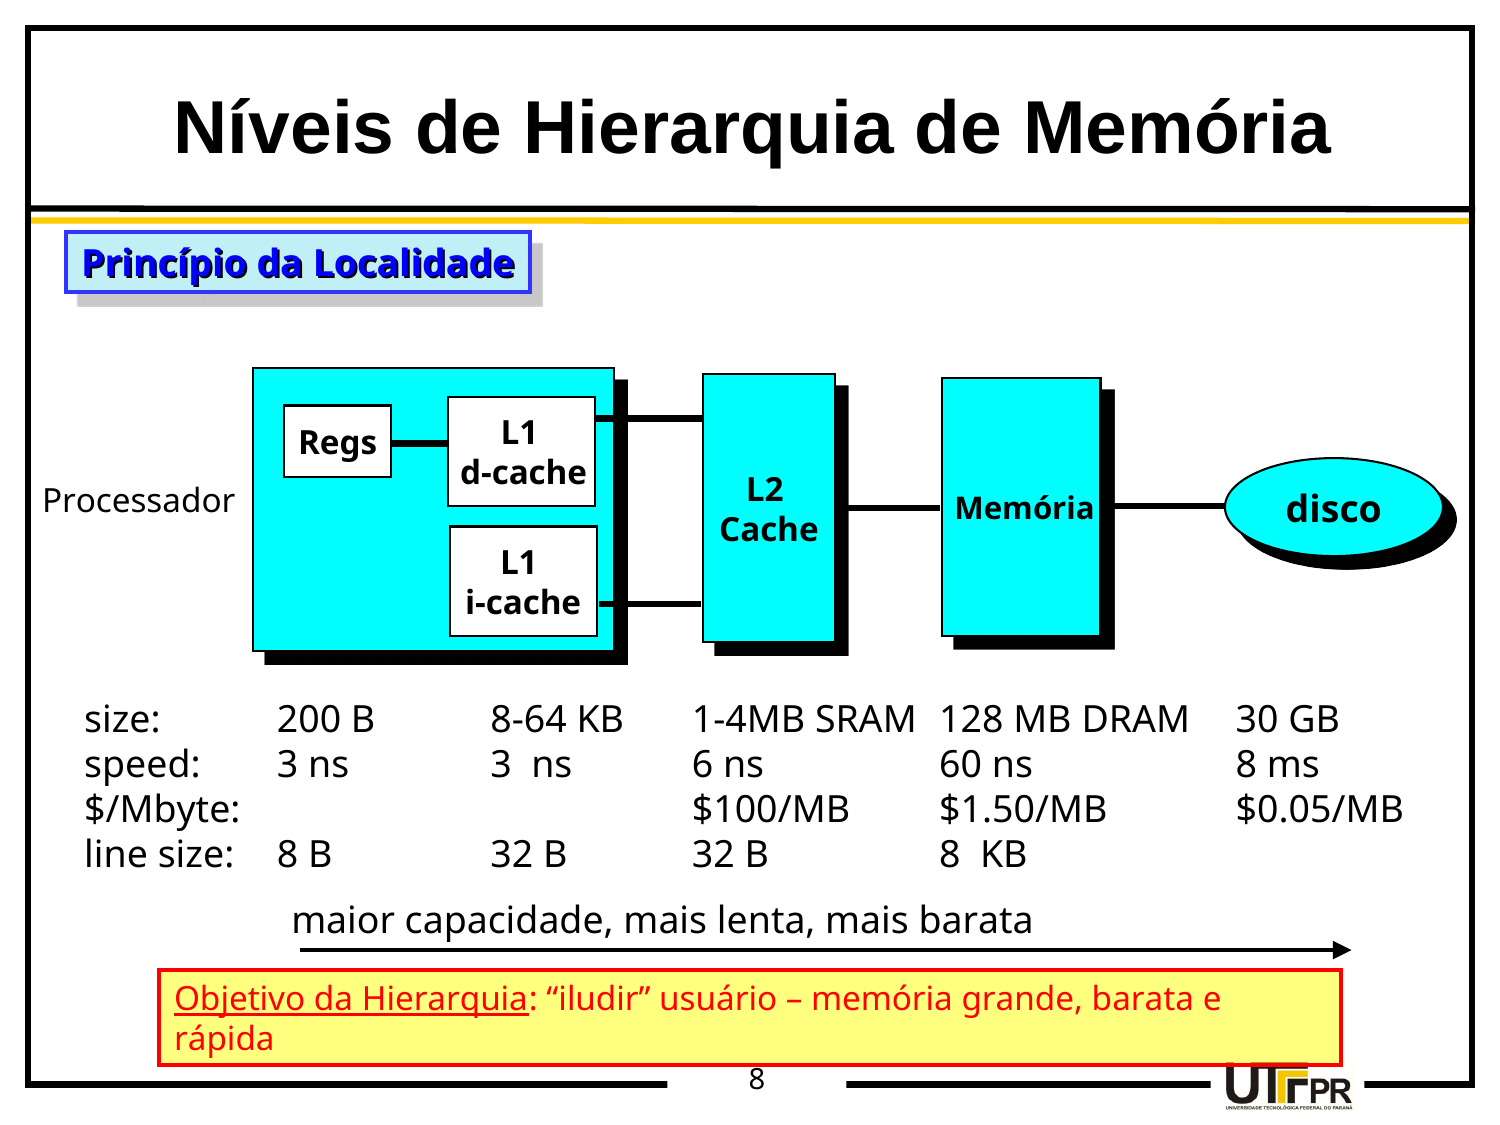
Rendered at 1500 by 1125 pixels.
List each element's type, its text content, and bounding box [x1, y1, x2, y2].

text_box Regs [284, 405, 392, 477]
picture [1225, 1062, 1353, 1110]
text_box maior capacidade, mais lenta, mais barata [276, 889, 1050, 949]
text_box Princípio da Localidade [66, 231, 531, 293]
text_box 128 MB DRAM 60 ns $1.50/MB 8 KB [932, 687, 1206, 883]
text_box size: speed: $/Mbyte: line size: [69, 687, 256, 883]
text_box 8-64 KB 3 ns 32 B [475, 687, 640, 883]
text_box 200 B 3 ns 8 B [262, 687, 391, 883]
text_box disco [1224, 458, 1443, 557]
text_box Processador [27, 471, 251, 527]
text_box L1 d-cache [448, 396, 596, 507]
text_box Memória [942, 378, 1101, 636]
title Níveis de Hierarquia de Memória [29, 85, 1477, 180]
text_box 1-4MB SRAM 6 ns $100/MB 32 B [677, 687, 932, 883]
text_box L1 i-cache [449, 526, 597, 636]
text_box L2 Cache [703, 374, 835, 643]
text_box 30 GB 8 ms $0.05/MB [1220, 687, 1420, 838]
text_box [253, 367, 614, 651]
text_box Objetivo da Hierarquia: “iludir” usuário – memória grande, barata e rápida [159, 969, 1341, 1066]
